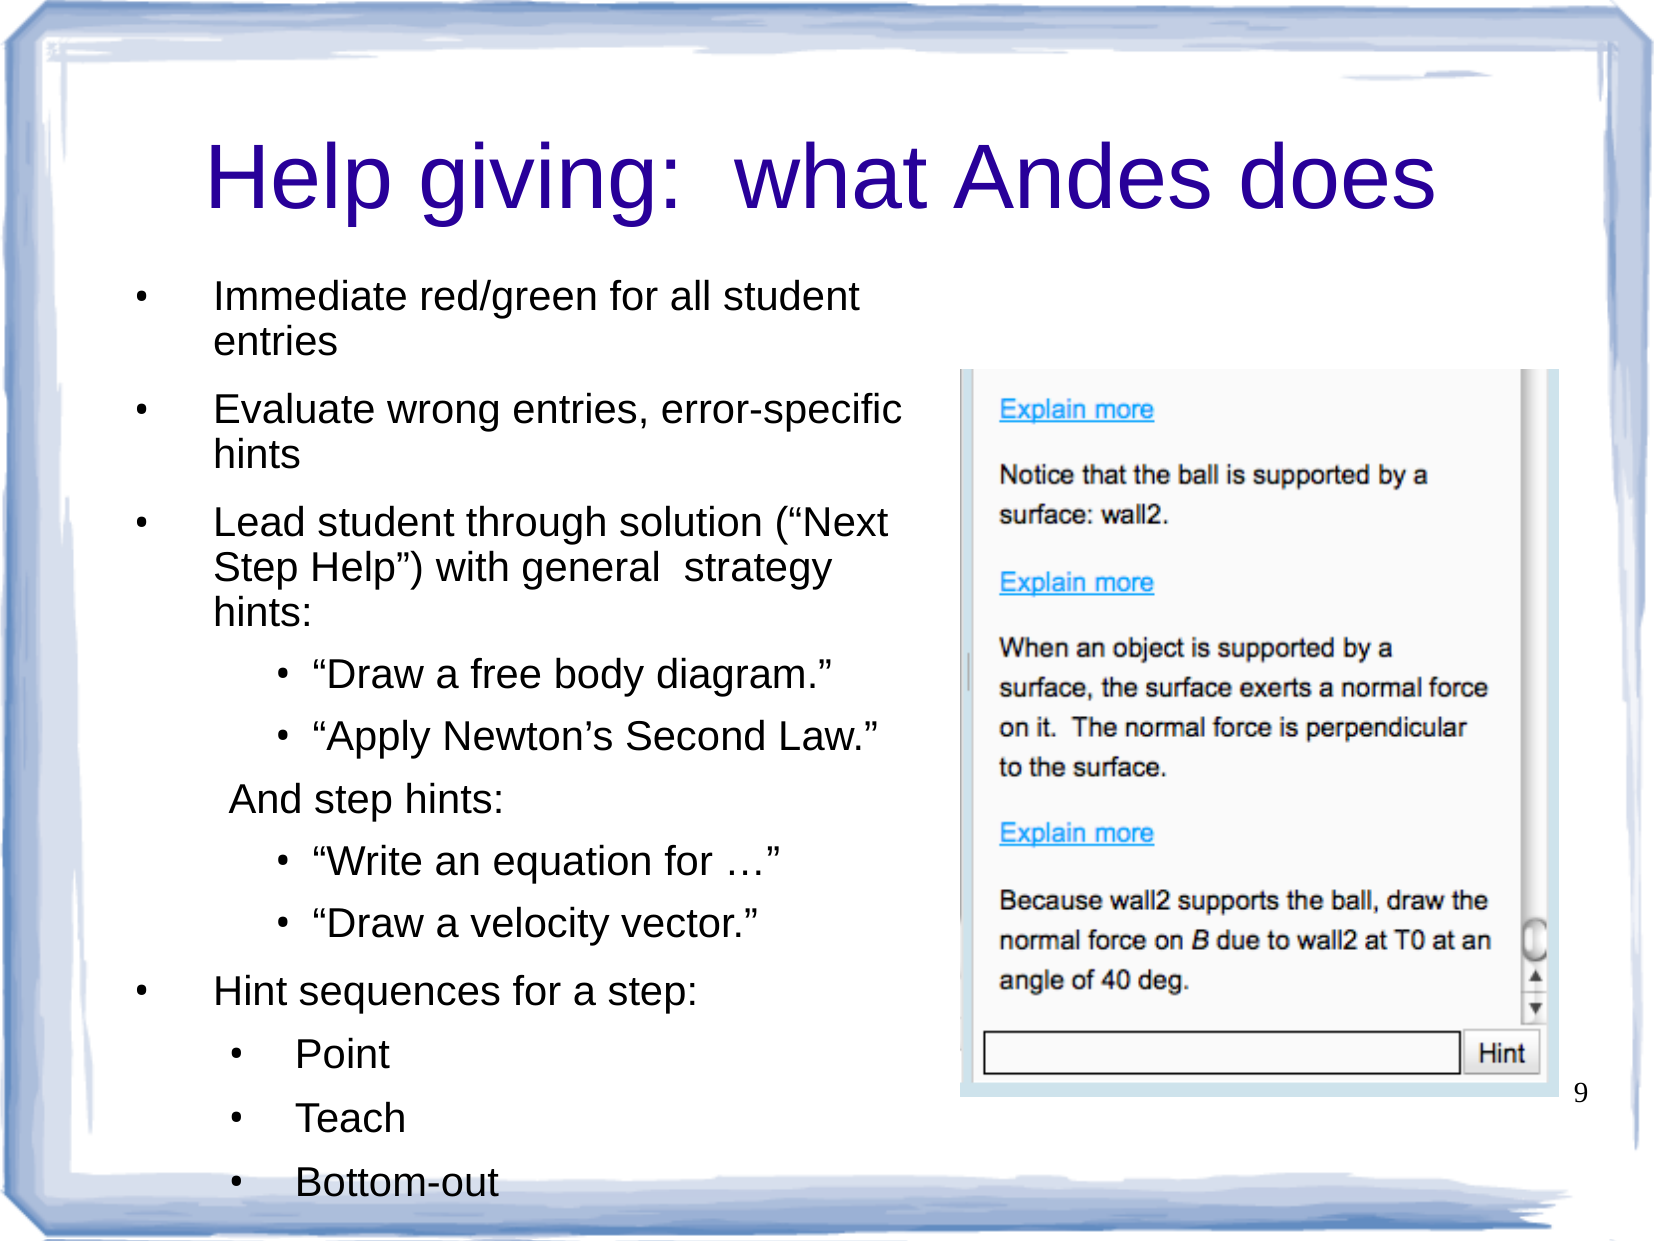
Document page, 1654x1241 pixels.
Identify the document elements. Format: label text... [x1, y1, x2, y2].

text_box Immediate red/green for all student entries Evaluate wrong entries, error-specific hints Lead student through solution (“Next Step Help”) with general strategy hints: “Draw a free body diagram.” “Apply Newton’s Second Law.” And step hints: “Write an equation for …” “Draw a velocity vector.” Hint sequences for a step: Point Teach Bottom-out [112, 262, 975, 1174]
title Help giving: what Andes does [124, 82, 1530, 263]
picture [0, 0, 1654, 1241]
